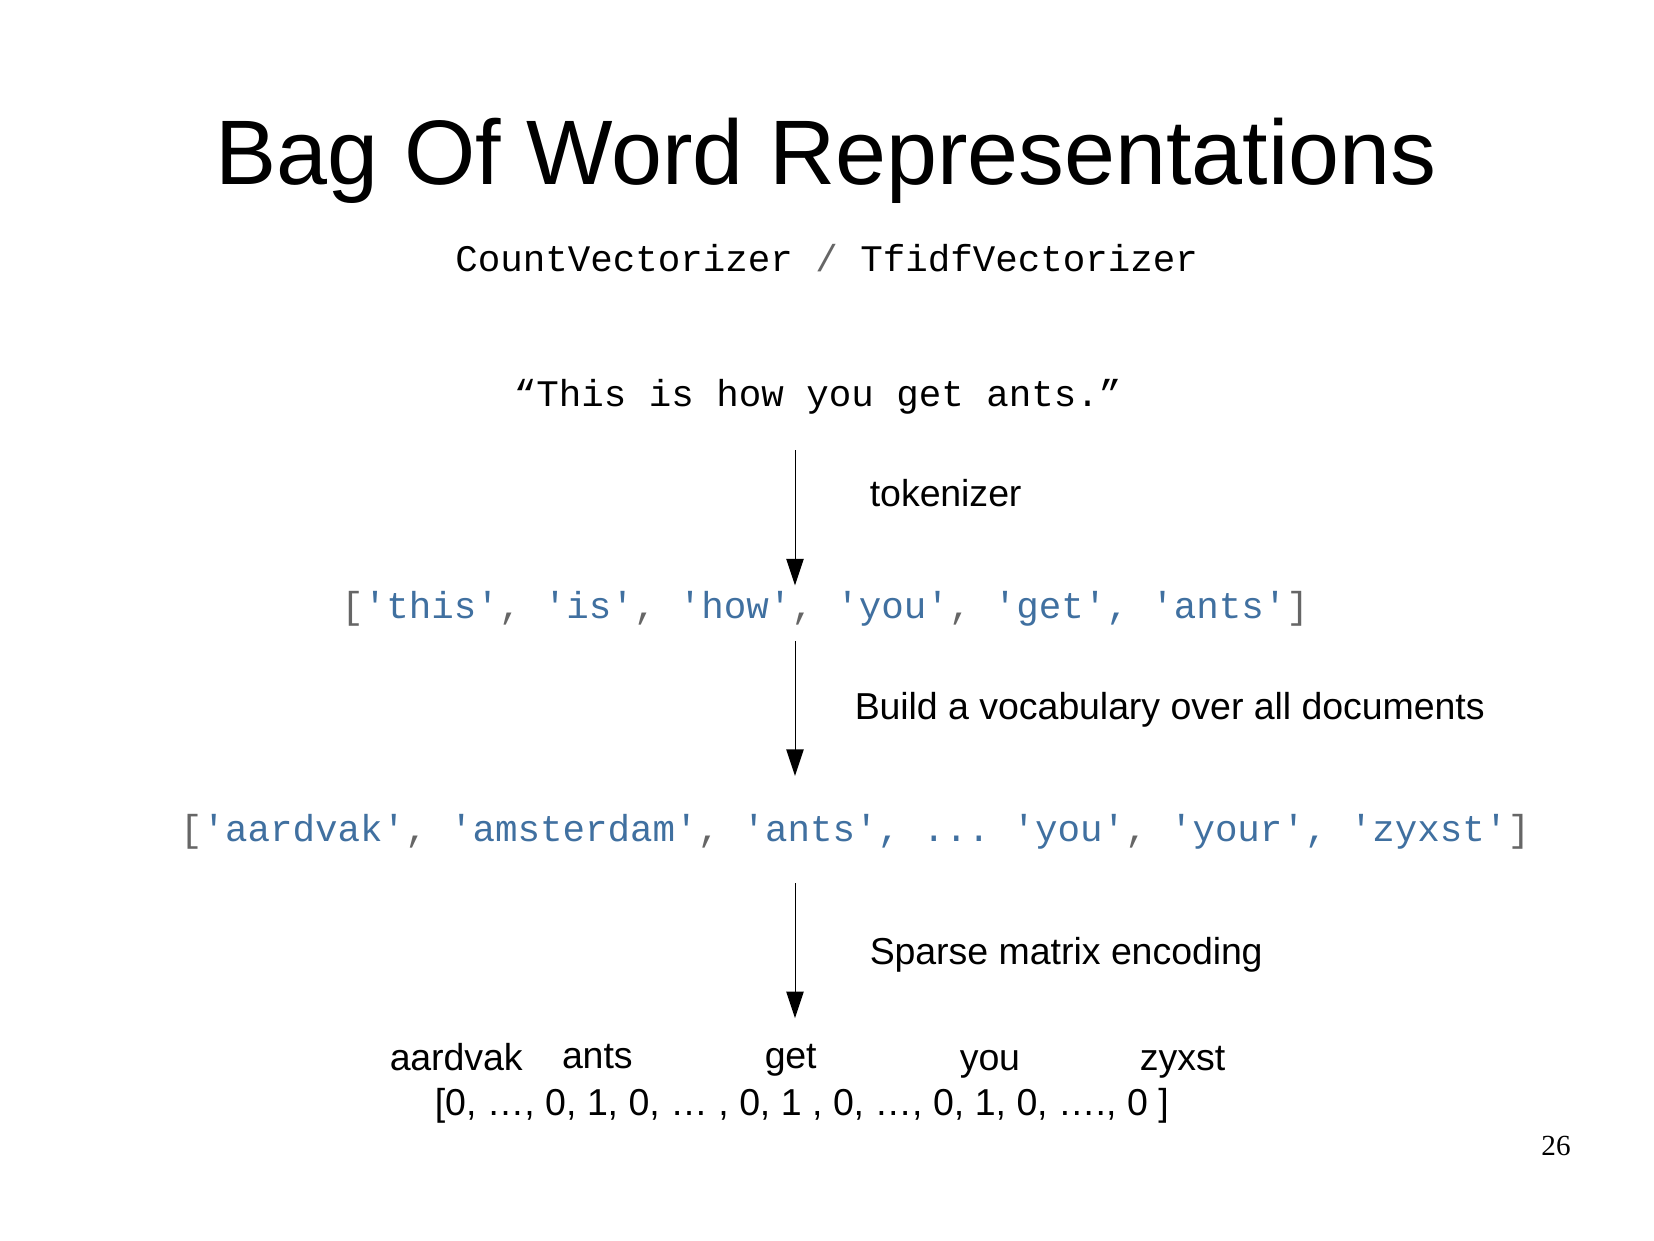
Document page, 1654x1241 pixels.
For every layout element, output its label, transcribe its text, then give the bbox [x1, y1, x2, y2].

text_box you [945, 1028, 1125, 1086]
text_box Sparse matrix encoding [855, 896, 1321, 980]
text_box tokenizer [855, 465, 1111, 523]
text_box ['aardvak', 'amsterdam', 'ants', ... 'you', 'your', 'zyxst'] [165, 810, 1546, 896]
text_box aardvak [375, 1028, 541, 1086]
title Bag Of Word Representations [82, 49, 1571, 257]
text_box get [750, 1027, 871, 1113]
text_box ['this', 'is', 'how', 'you', 'get', 'ants'] [315, 587, 1336, 631]
text_box ants [547, 1027, 698, 1088]
text_box CountVectorizer / TfidfVectorizer [455, 240, 1199, 283]
text_box [0, …, 0, 1, 0, … , 0, 1 , 0, …, 0, 1, 0, …., 0 ] [420, 1073, 1186, 1131]
text_box “This is how you get ants.” [465, 375, 1171, 419]
text_box zyxst [1125, 1028, 1261, 1086]
text_box Build a vocabulary over all documents [840, 678, 1546, 777]
